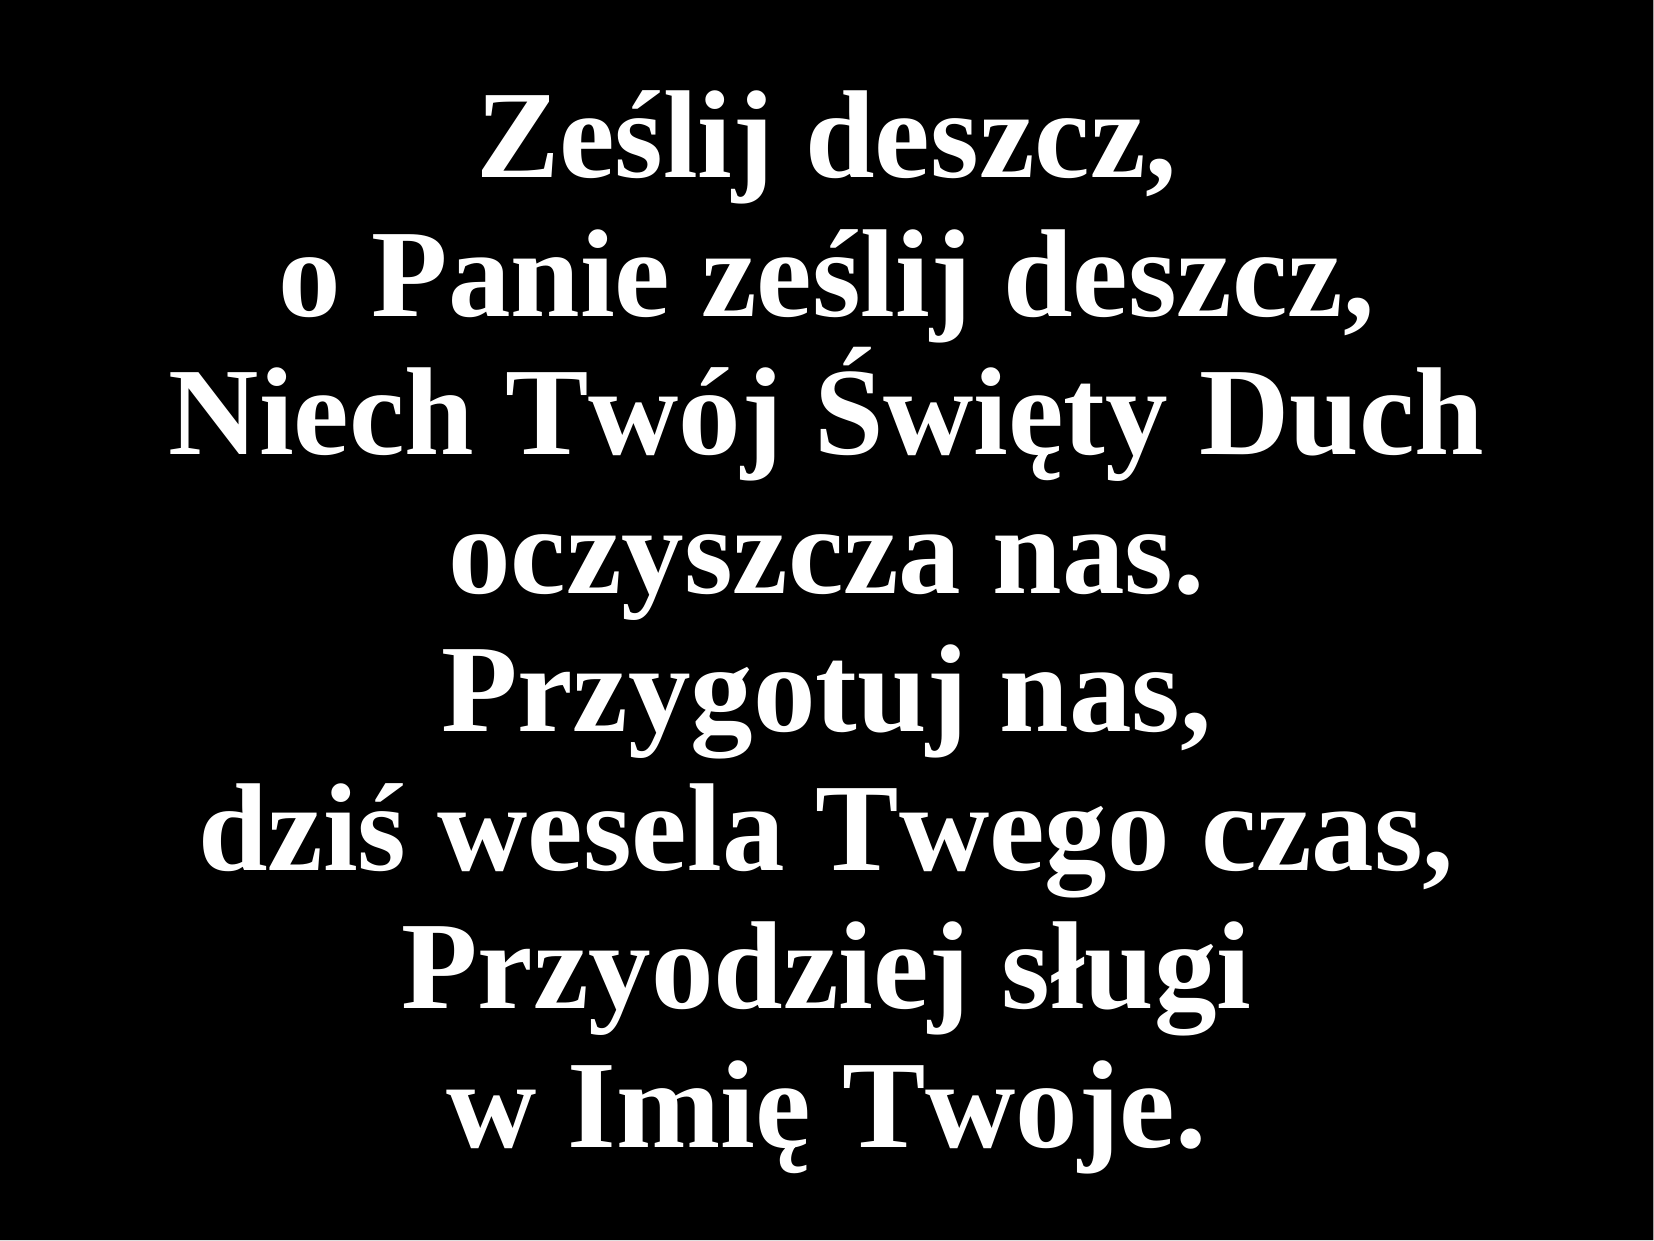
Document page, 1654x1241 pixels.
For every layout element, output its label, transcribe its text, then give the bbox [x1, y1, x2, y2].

title Ześlij deszcz, o Panie ześlij deszcz, Niech Twój Święty Duch oczyszcza nas. Przygotuj nas, dziś wesela Twego czas, Przyodziej sługi w Imię Twoje. [0, 0, 1654, 1241]
